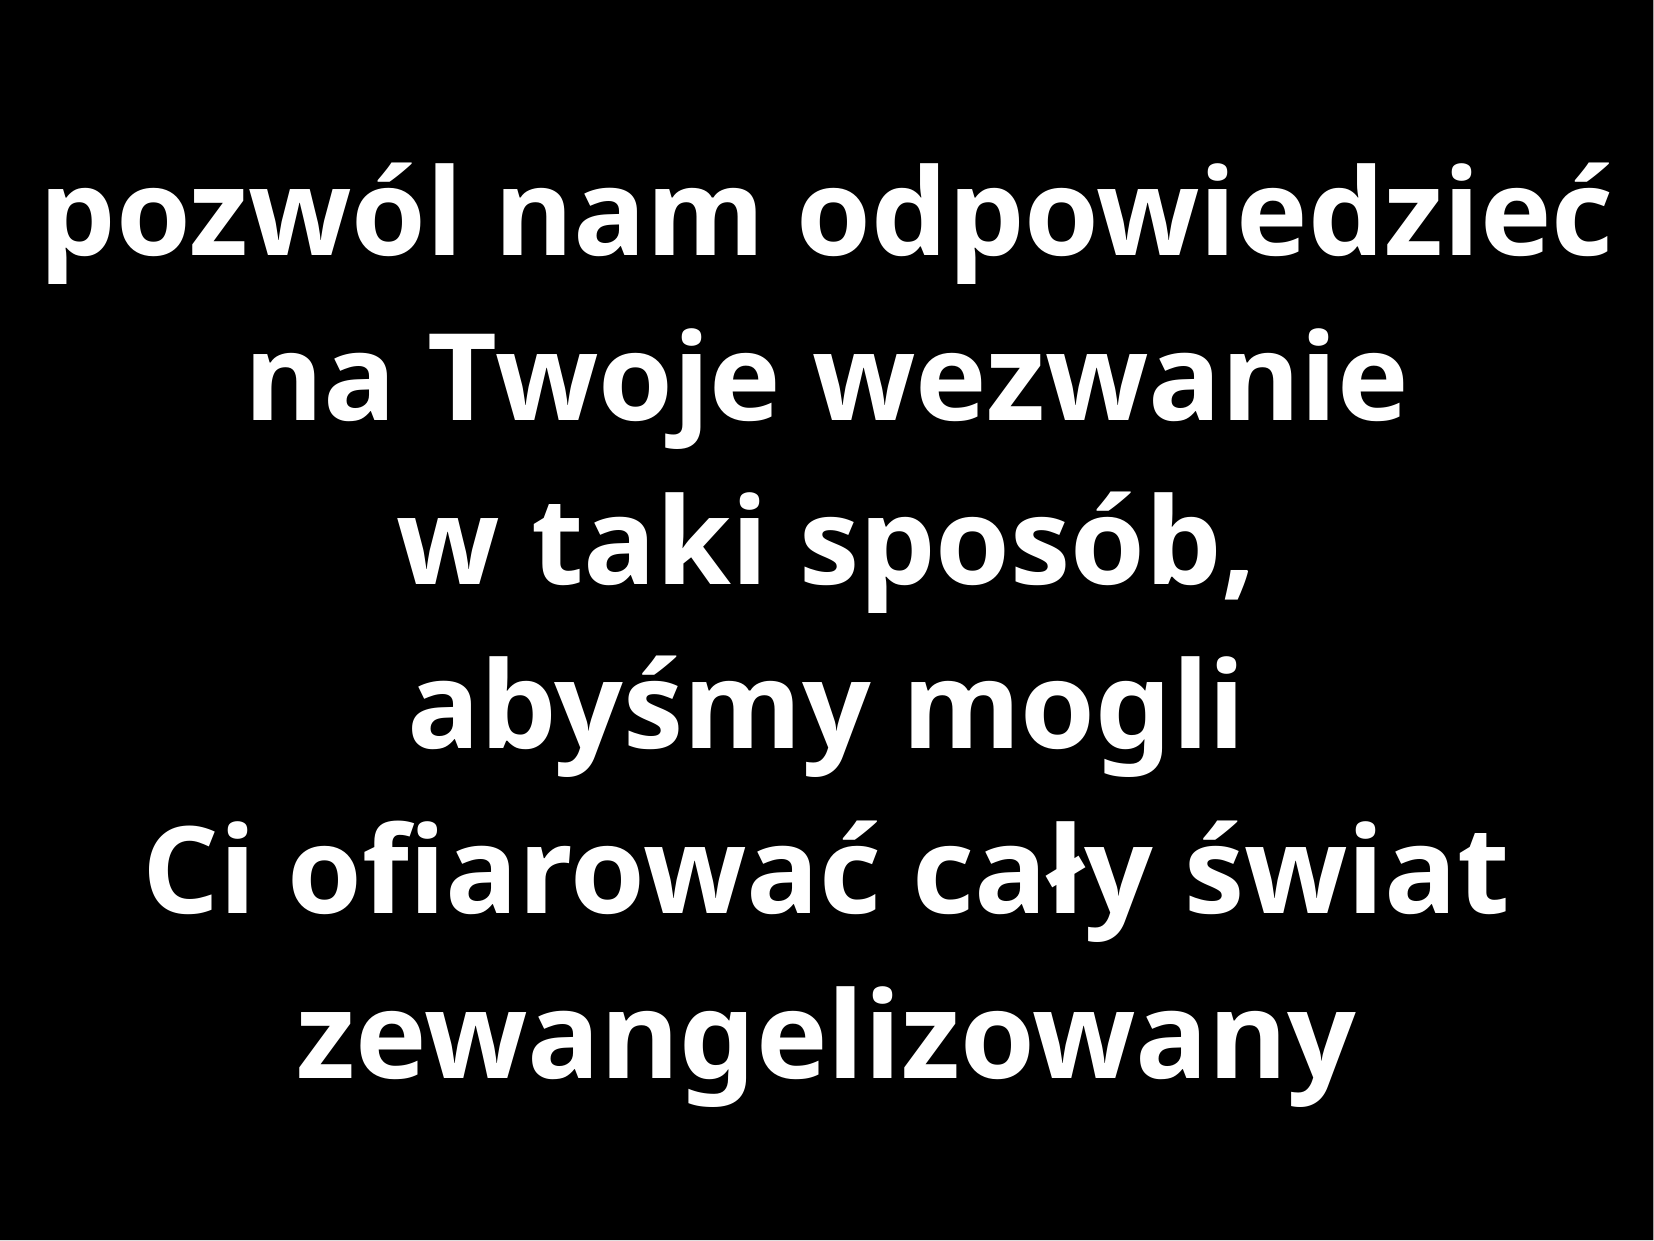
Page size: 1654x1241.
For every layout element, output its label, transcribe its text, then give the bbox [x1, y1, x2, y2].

title pozwól nam odpowiedzieć na Twoje wezwanie w taki sposób, abyśmy mogli Ci ofiarować cały świat zewangelizowany [0, 0, 1654, 1241]
